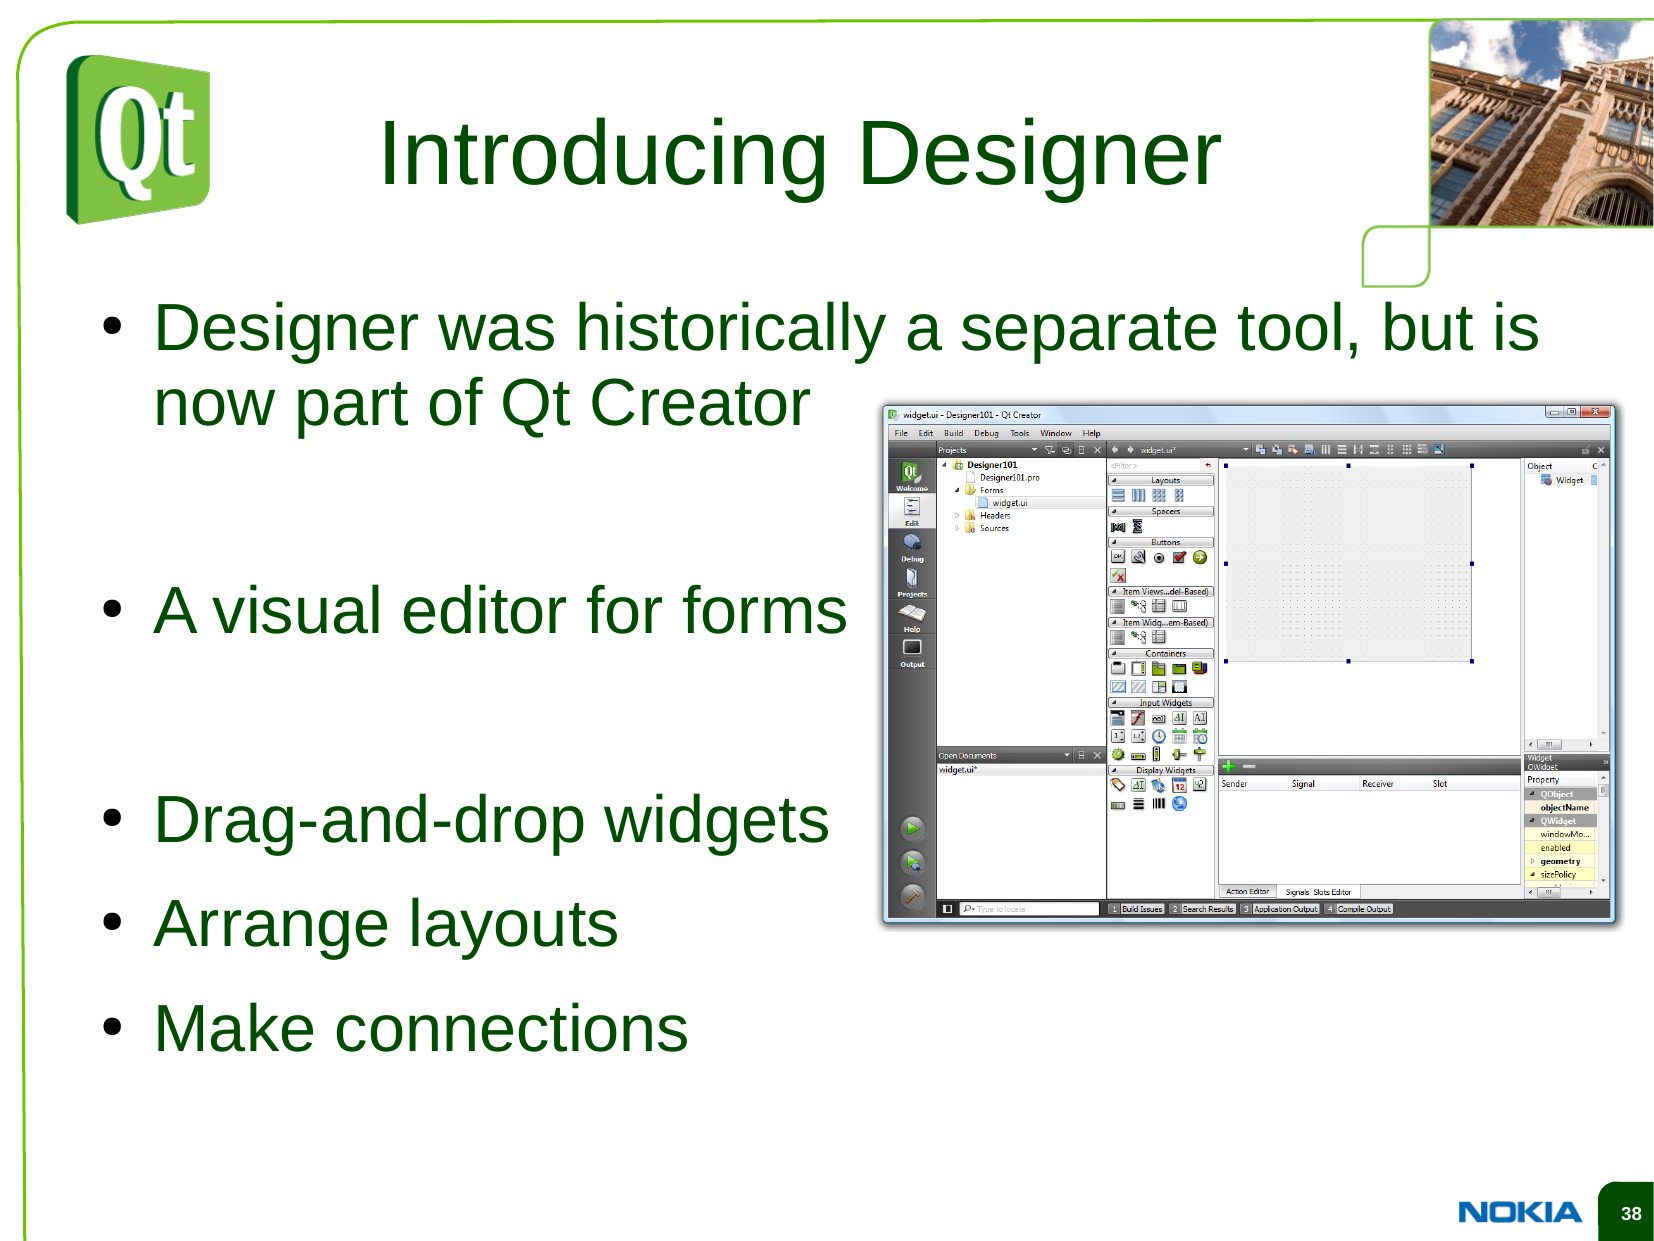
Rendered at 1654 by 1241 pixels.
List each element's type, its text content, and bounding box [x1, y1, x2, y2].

title Introducing Designer [263, 49, 1338, 257]
picture [1338, 7, 1654, 308]
picture [874, 395, 1625, 932]
list Designer was historically a separate tool, but is now part of Qt Creator A visual editor for forms Drag-and-drop widgets Arrange layouts Make connections [82, 290, 1571, 1094]
picture [66, 55, 210, 225]
picture [1459, 1201, 1583, 1223]
